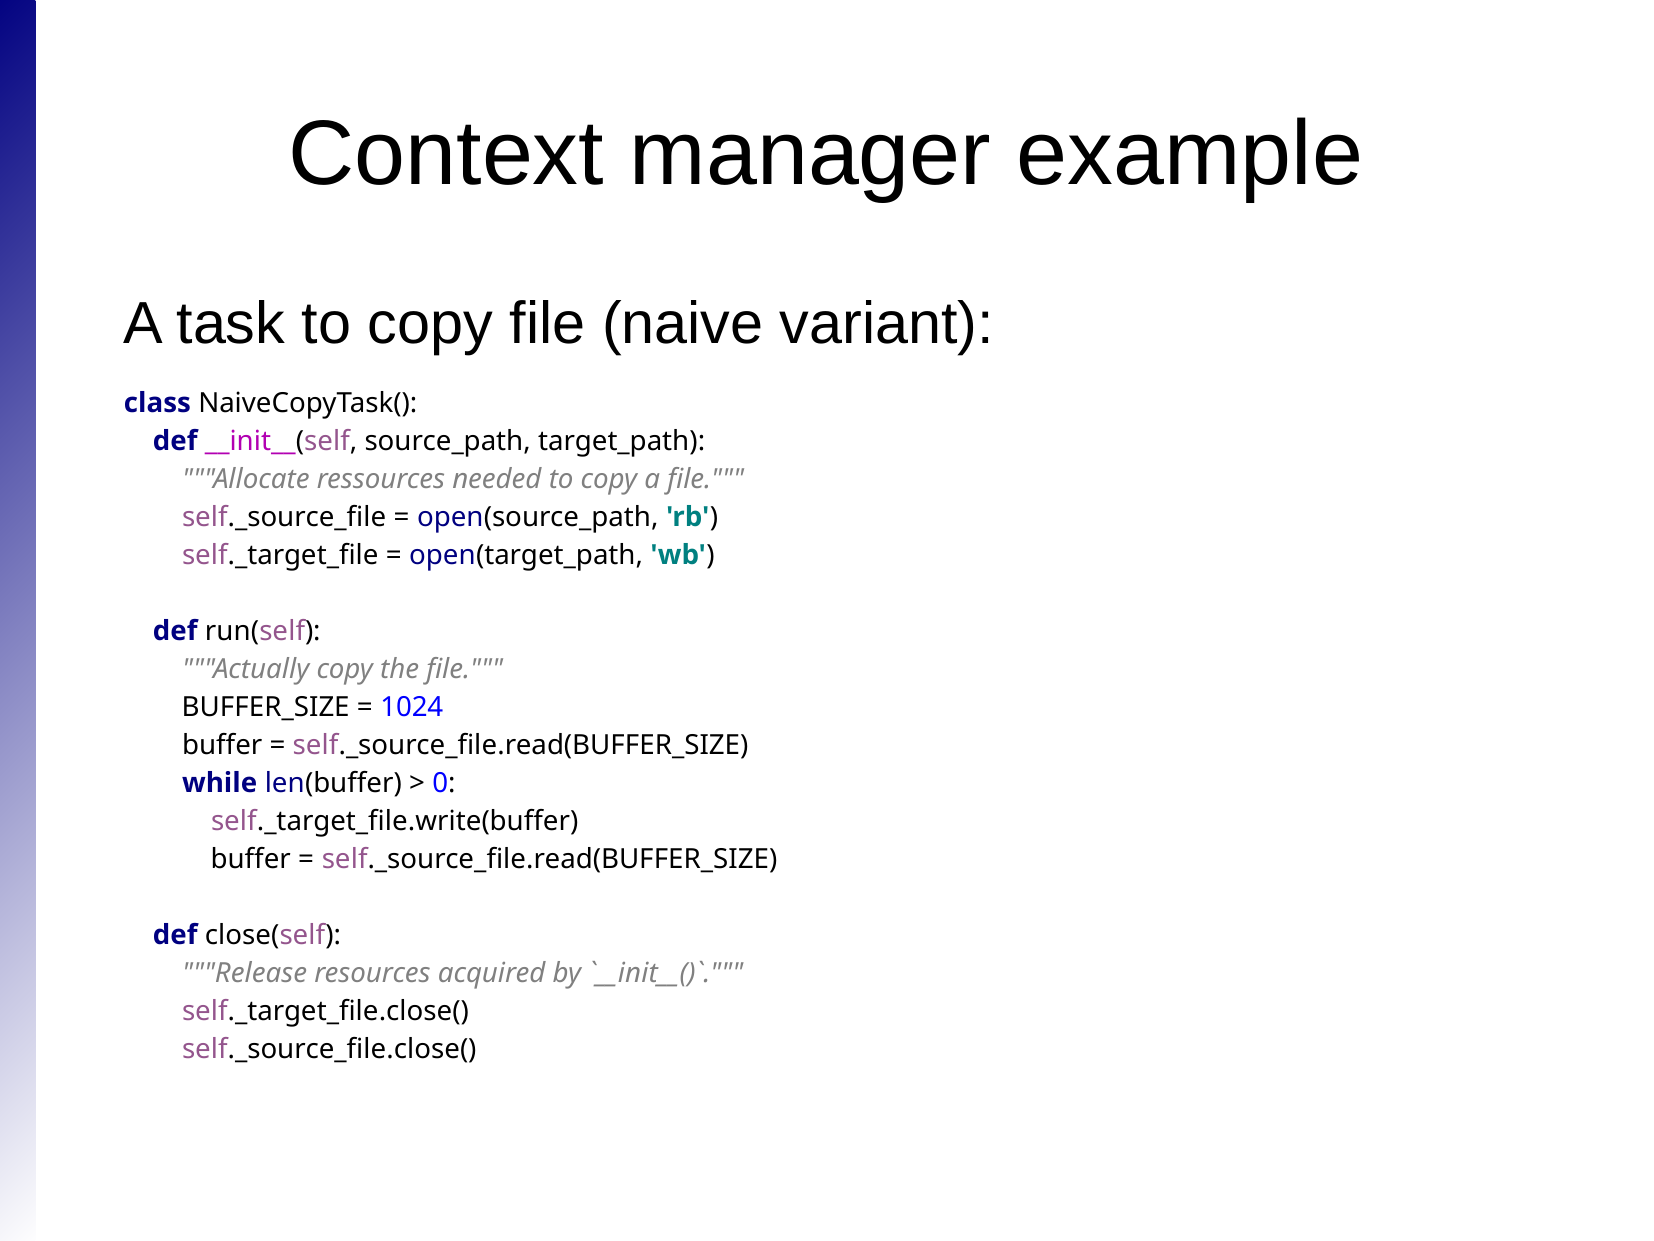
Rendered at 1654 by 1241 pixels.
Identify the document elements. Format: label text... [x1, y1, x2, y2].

list A task to copy file (naive variant): class NaiveCopyTask(): def __init__(self, source_path, target_path): """Allocate ressources needed to copy a file.""" self._source_file = open(source_path, 'rb') self._target_file = open(target_path, 'wb') def run(self): """Actually copy the file.""" BUFFER_SIZE = 1024 buffer = self._source_file.read(BUFFER_SIZE) while len(buffer) > 0: self._target_file.write(buffer) buffer = self._source_file.read(BUFFER_SIZE) def close(self): """Release resources acquired by `__init__()`.""" self._target_file.close() self._source_file.close() [124, 290, 1518, 1109]
title Context manager example [82, 49, 1571, 257]
